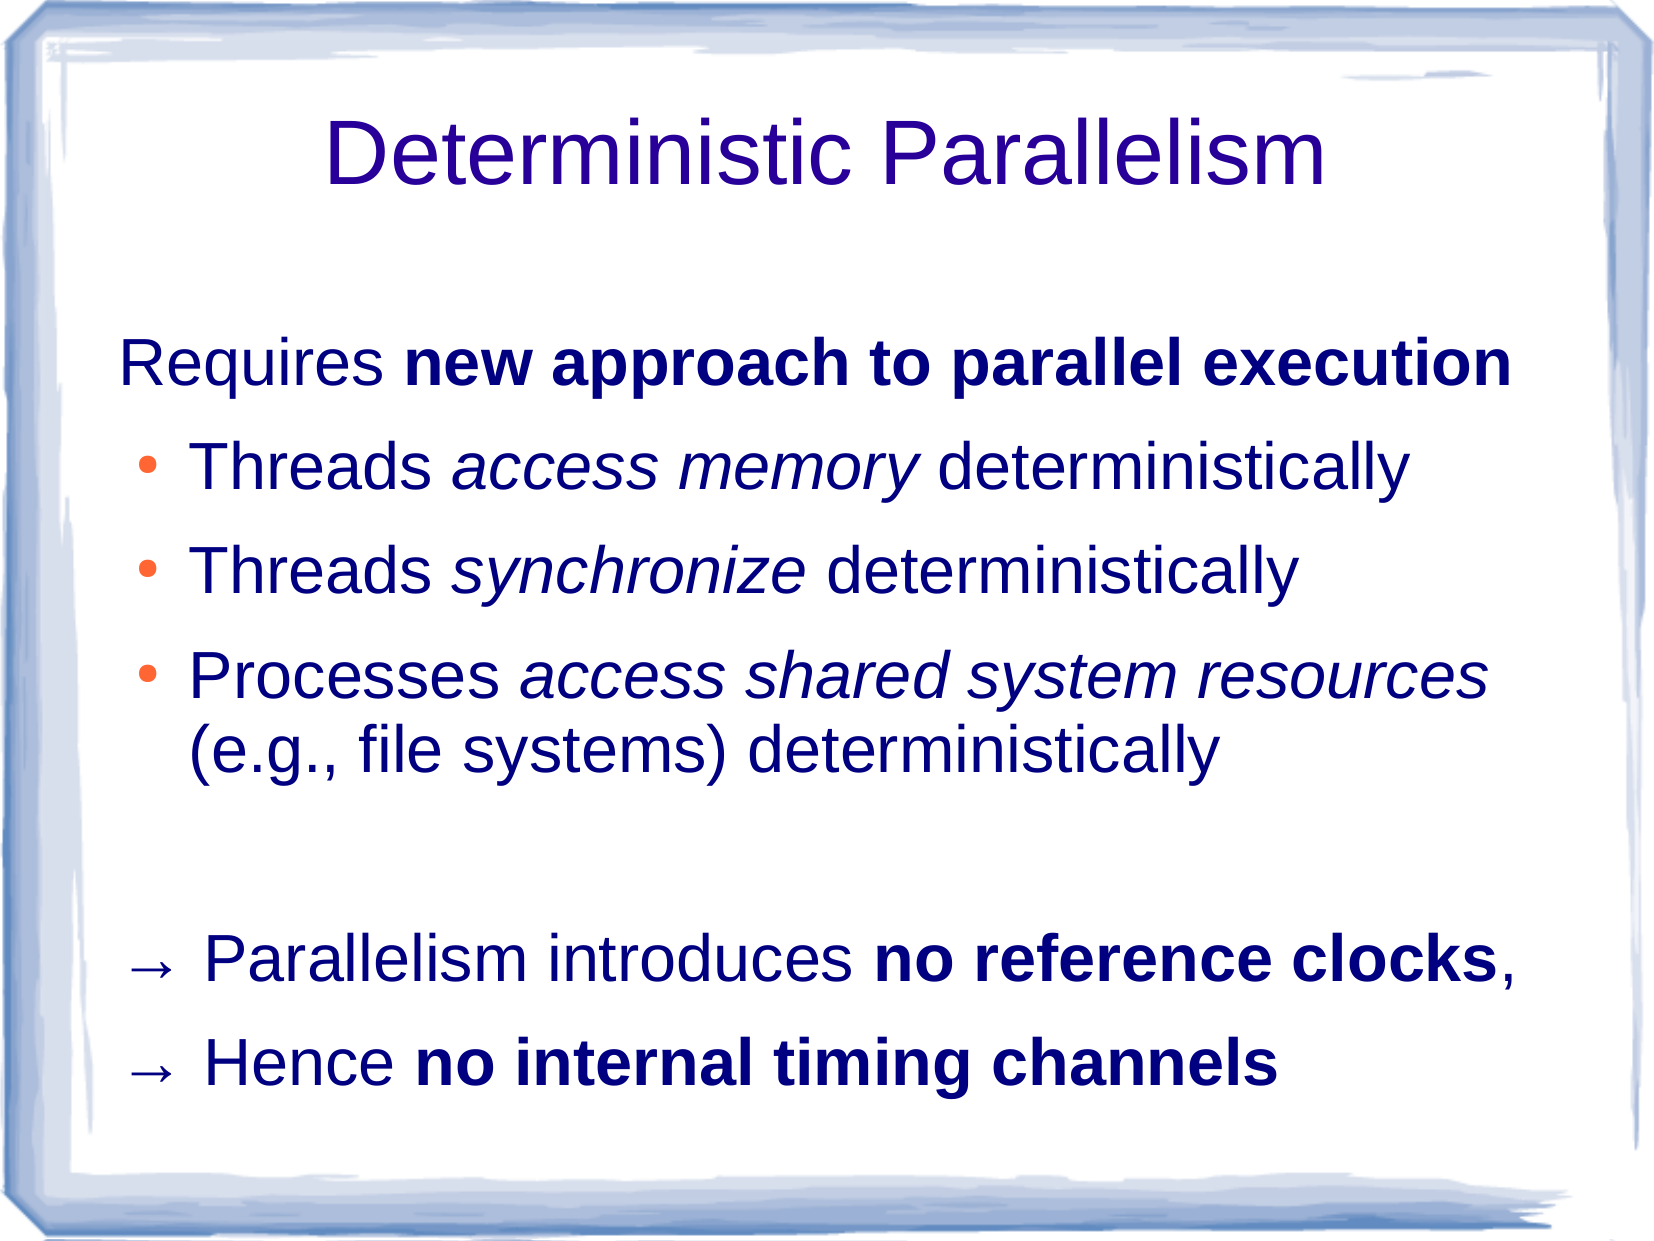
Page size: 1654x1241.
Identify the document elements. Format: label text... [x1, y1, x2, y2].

title Deterministic Parallelism [82, 49, 1571, 257]
picture [0, 0, 1654, 1241]
list Requires new approach to parallel execution Threads access memory deterministically Threads synchronize deterministically Processes access shared system resources (e.g., file systems) deterministically → Parallelism introduces no reference clocks, → Hence no internal timing channels [118, 324, 1571, 995]
